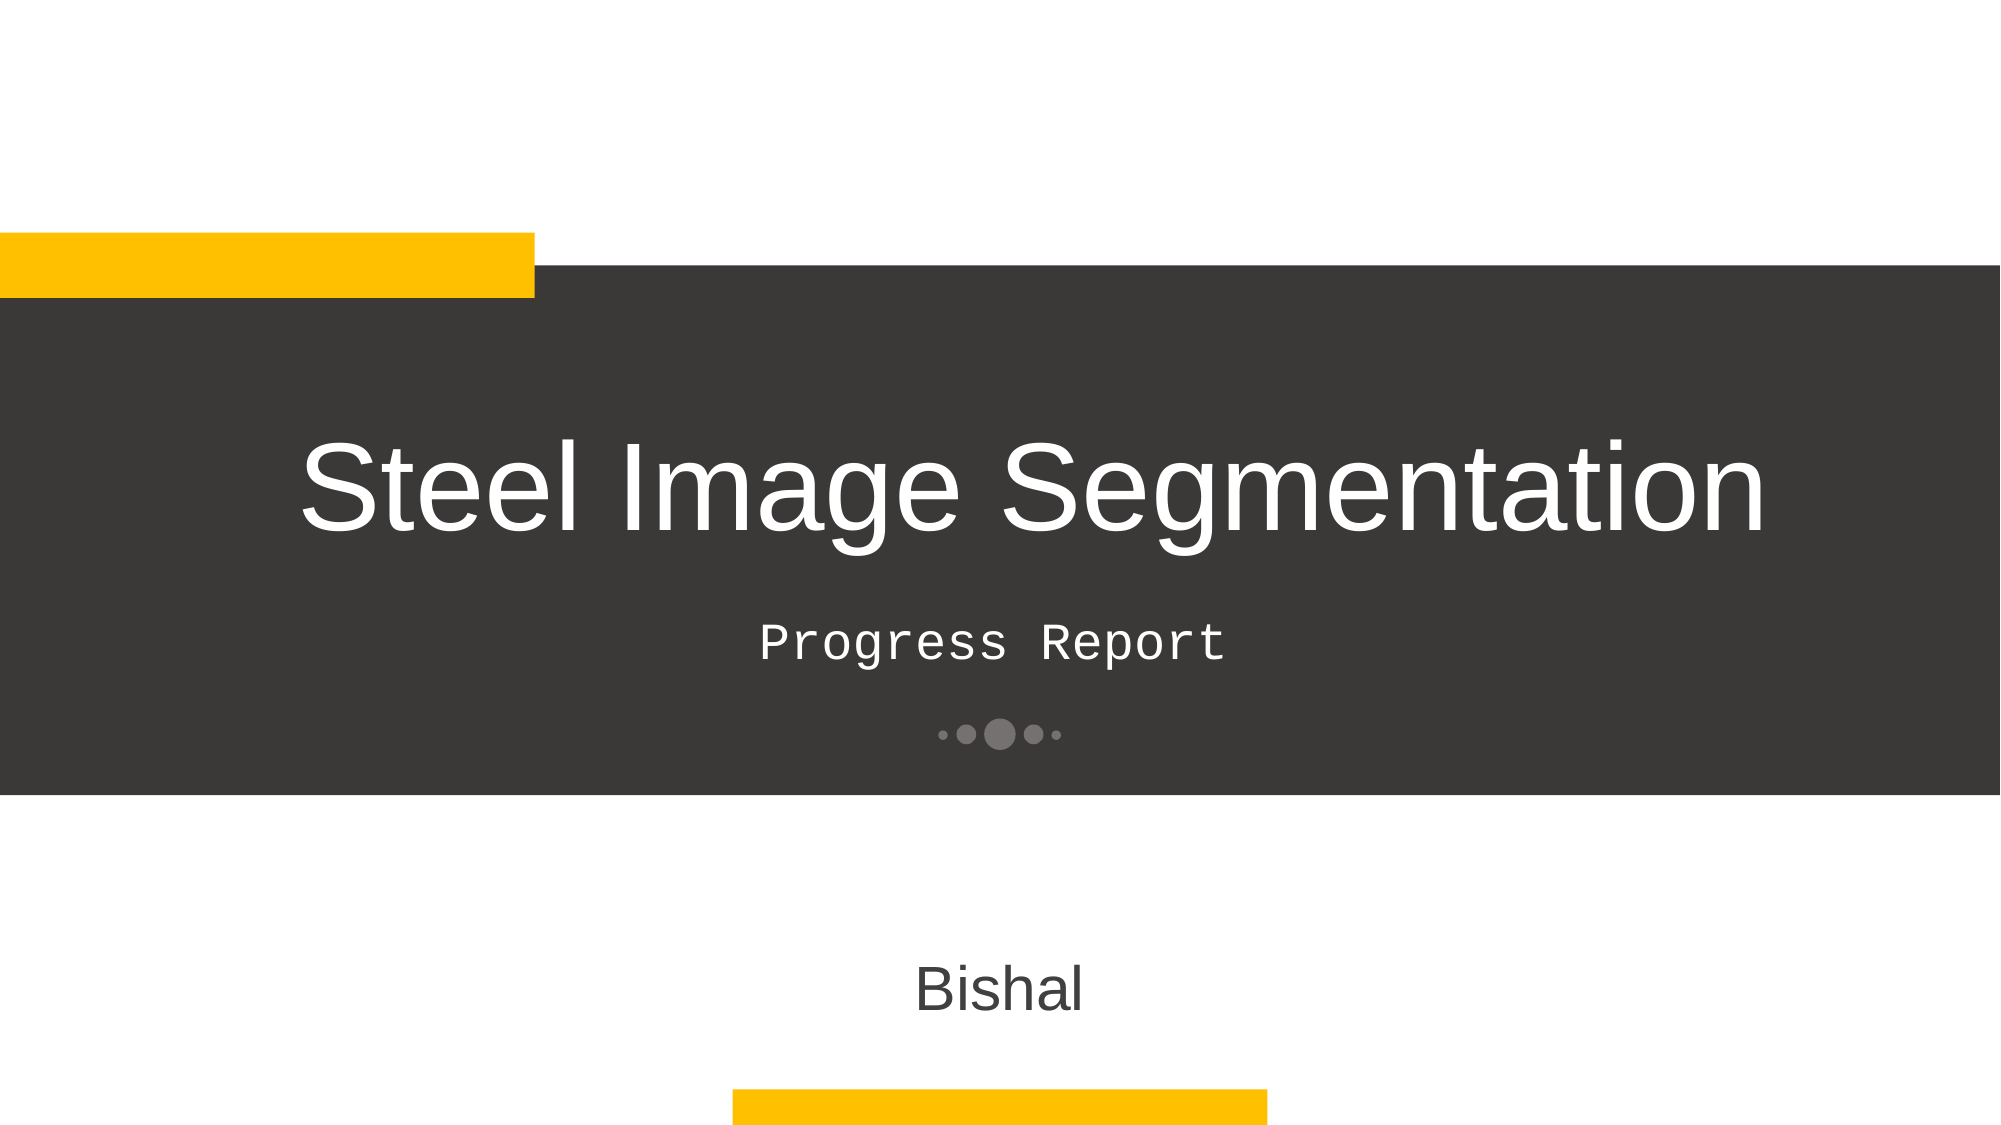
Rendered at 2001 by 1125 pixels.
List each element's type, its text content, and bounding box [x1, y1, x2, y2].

text_box Progress Report [744, 599, 1243, 678]
text_box [732, 1089, 1268, 1125]
text_box Steel Image Segmentation [282, 398, 1786, 563]
text_box [0, 232, 2000, 796]
text_box Bishal [899, 940, 1101, 1030]
